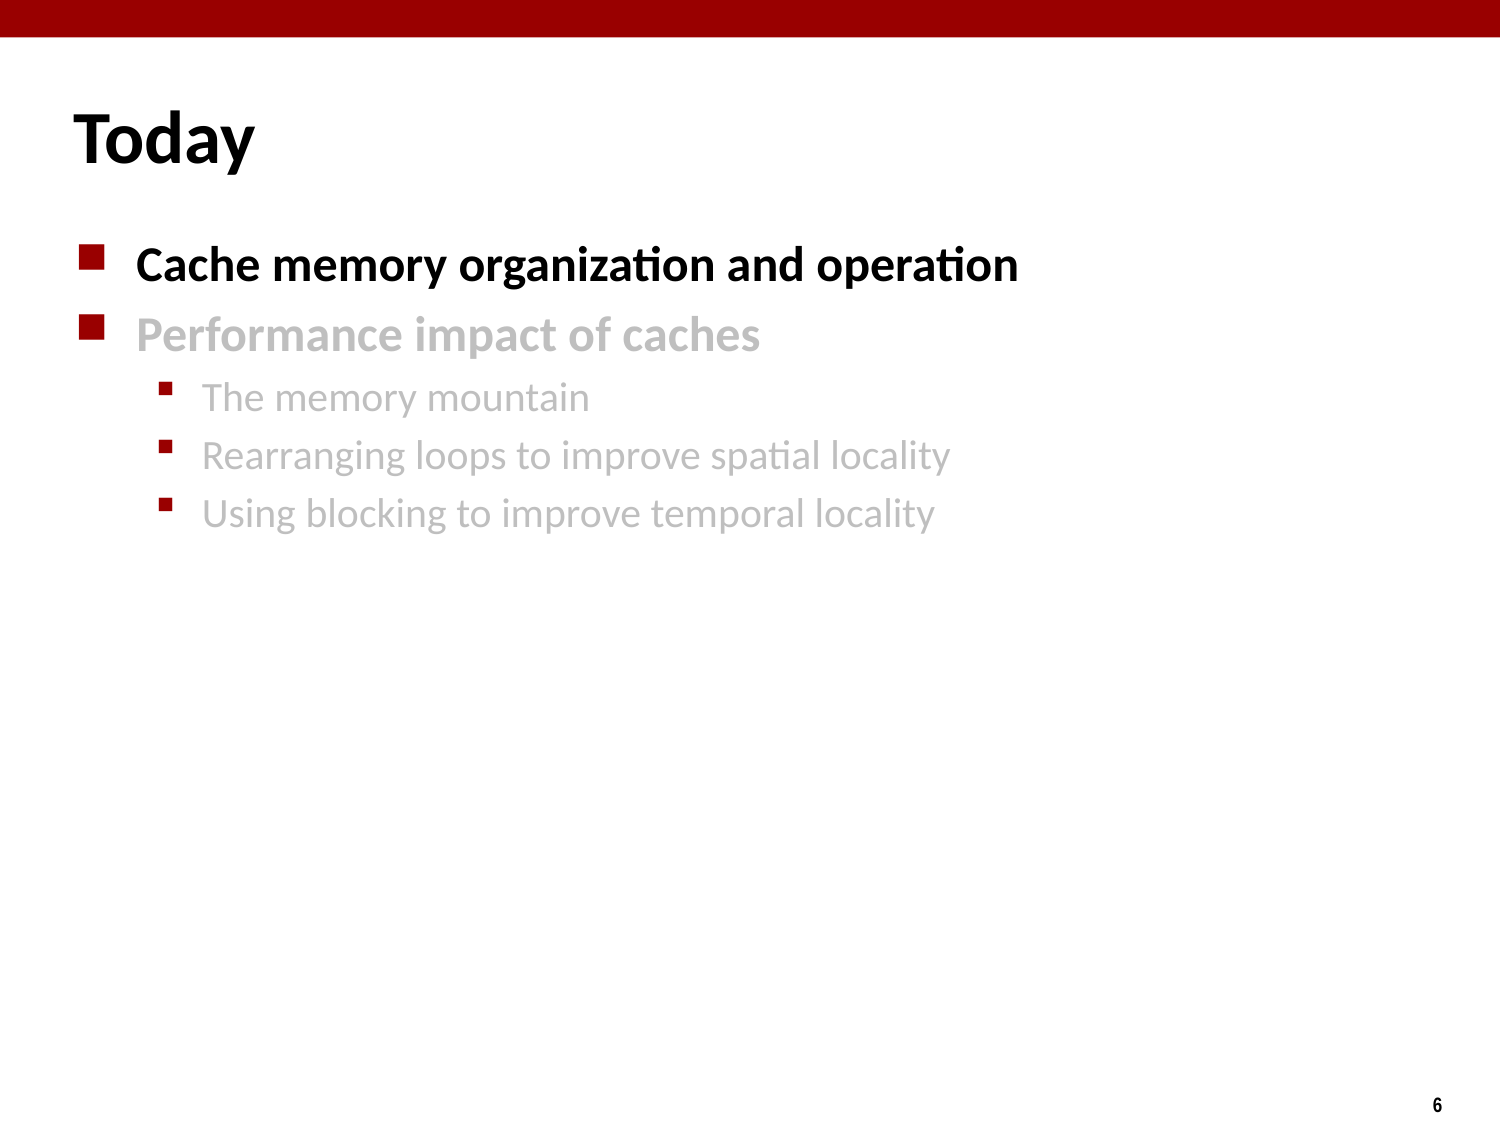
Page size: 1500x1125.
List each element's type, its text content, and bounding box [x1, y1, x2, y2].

list Cache memory organization and operation Performance impact of caches The memory mountain Rearranging loops to improve spatial locality Using blocking to improve temporal locality [65, 223, 1361, 1040]
title Today [58, 71, 1304, 197]
